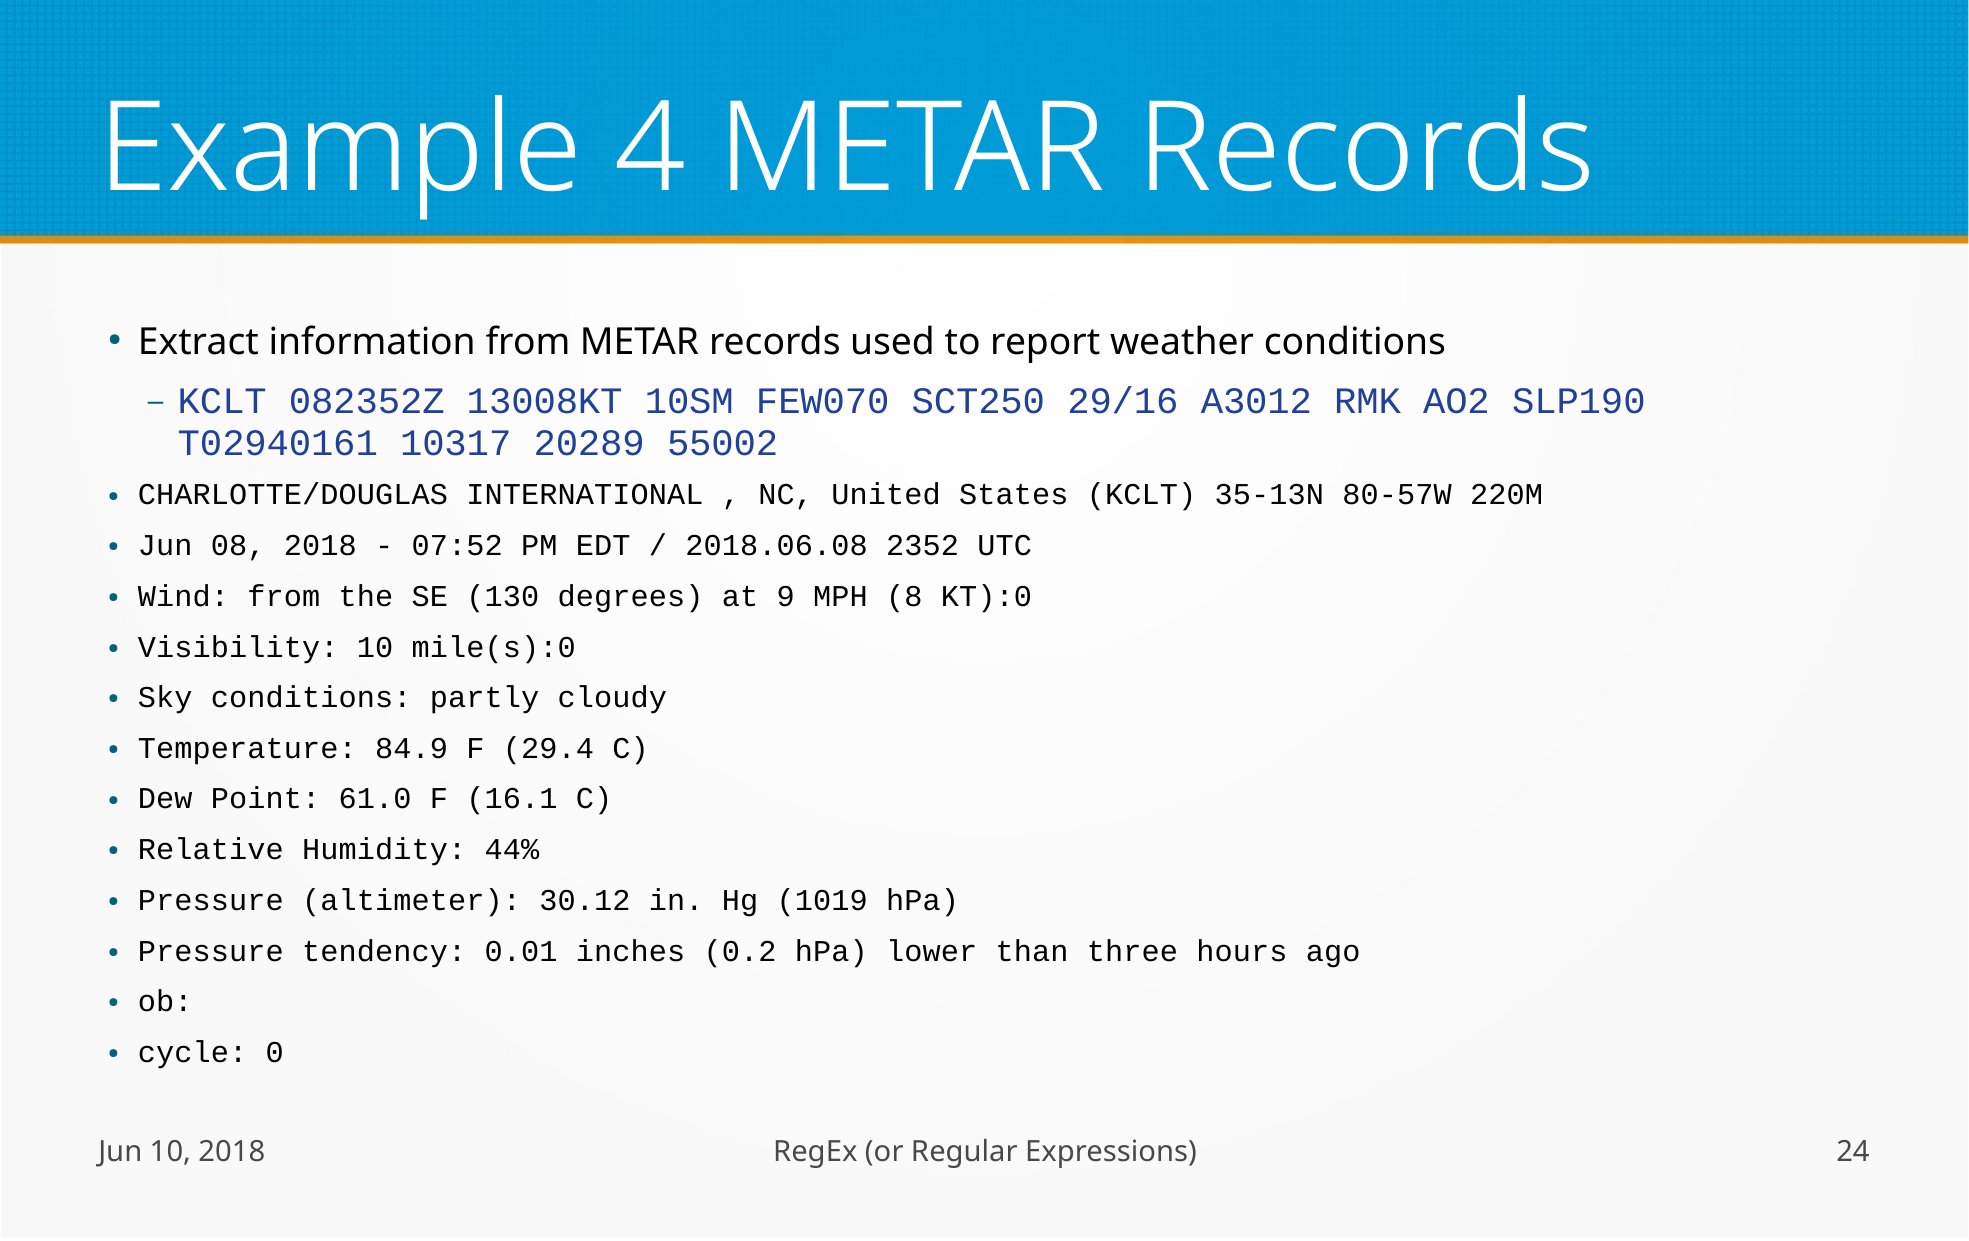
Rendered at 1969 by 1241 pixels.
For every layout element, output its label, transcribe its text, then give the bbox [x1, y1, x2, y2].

list Extract information from METAR records used to report weather conditions KCLT 082352Z 13008KT 10SM FEW070 SCT250 29/16 A3012 RMK AO2 SLP190 T02940161 10317 20289 55002 CHARLOTTE/DOUGLAS INTERNATIONAL , NC, United States (KCLT) 35-13N 80-57W 220M Jun 08, 2018 - 07:52 PM EDT / 2018.06.08 2352 UTC Wind: from the SE (130 degrees) at 9 MPH (8 KT):0 Visibility: 10 mile(s):0 Sky conditions: partly cloudy Temperature: 84.9 F (29.4 C) Dew Point: 61.0 F (16.1 C) Relative Humidity: 44% Pressure (altimeter): 30.12 in. Hg (1019 hPa) Pressure tendency: 0.01 inches (0.2 hPa) lower than three hours ago ob: cycle: 0 [98, 315, 1861, 1081]
title Example 4 METAR Records [98, 19, 1870, 227]
picture [0, 233, 1969, 1241]
